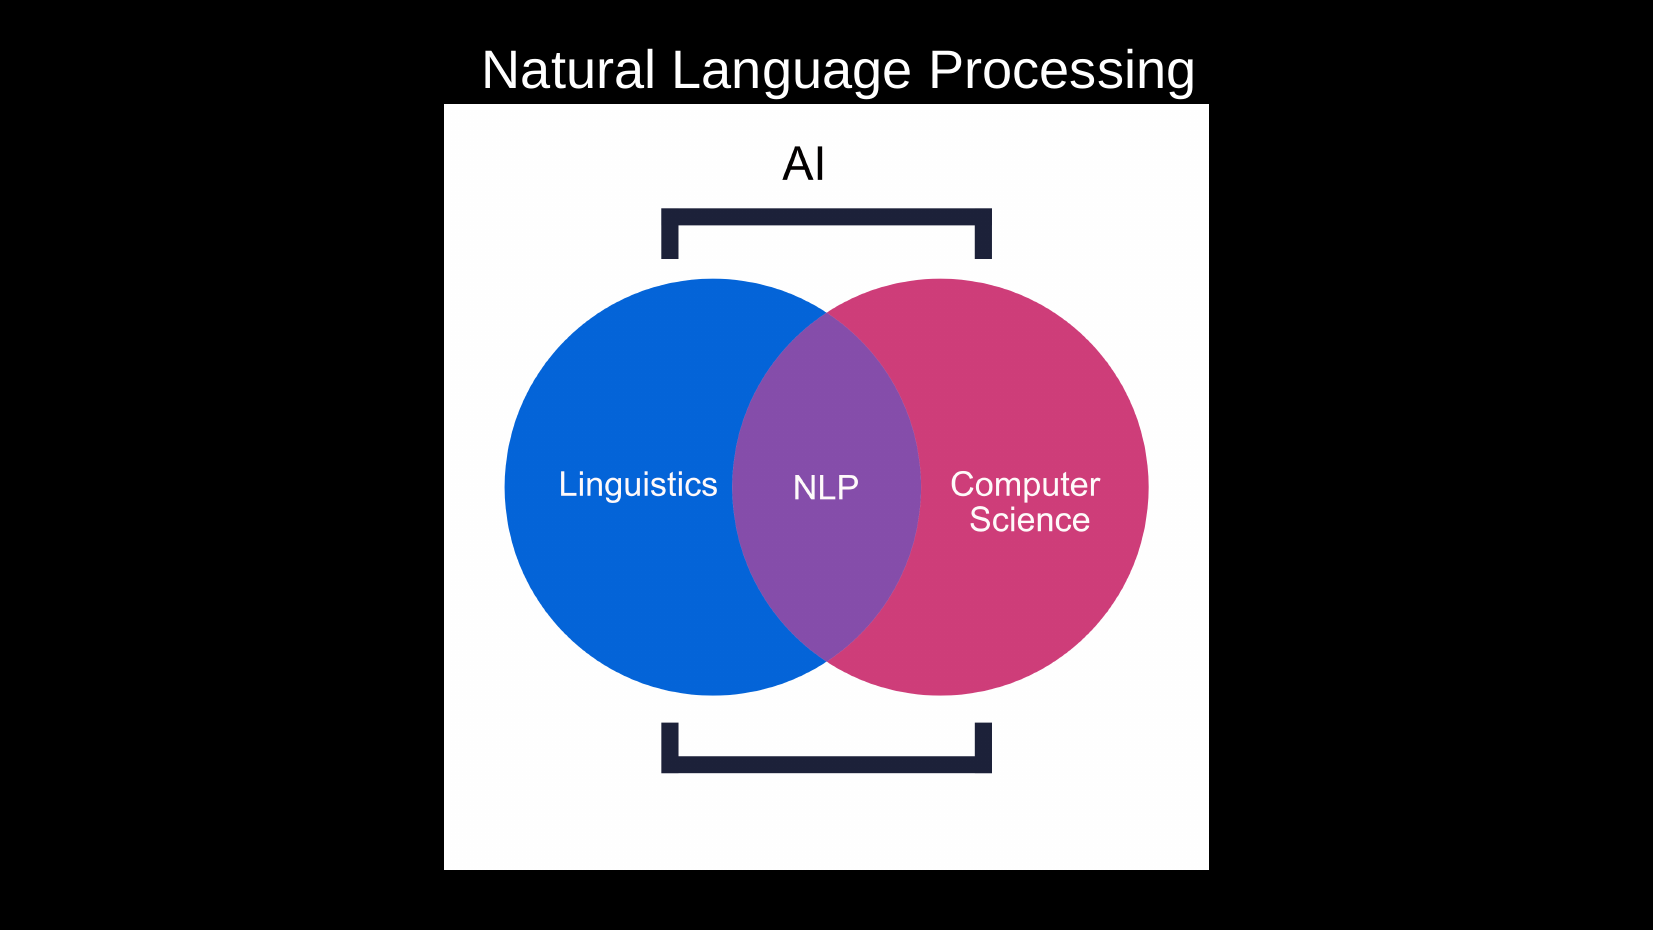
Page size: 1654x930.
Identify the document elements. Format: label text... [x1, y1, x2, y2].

picture [444, 104, 1209, 870]
text_box Natural Language Processing [419, 27, 1260, 105]
